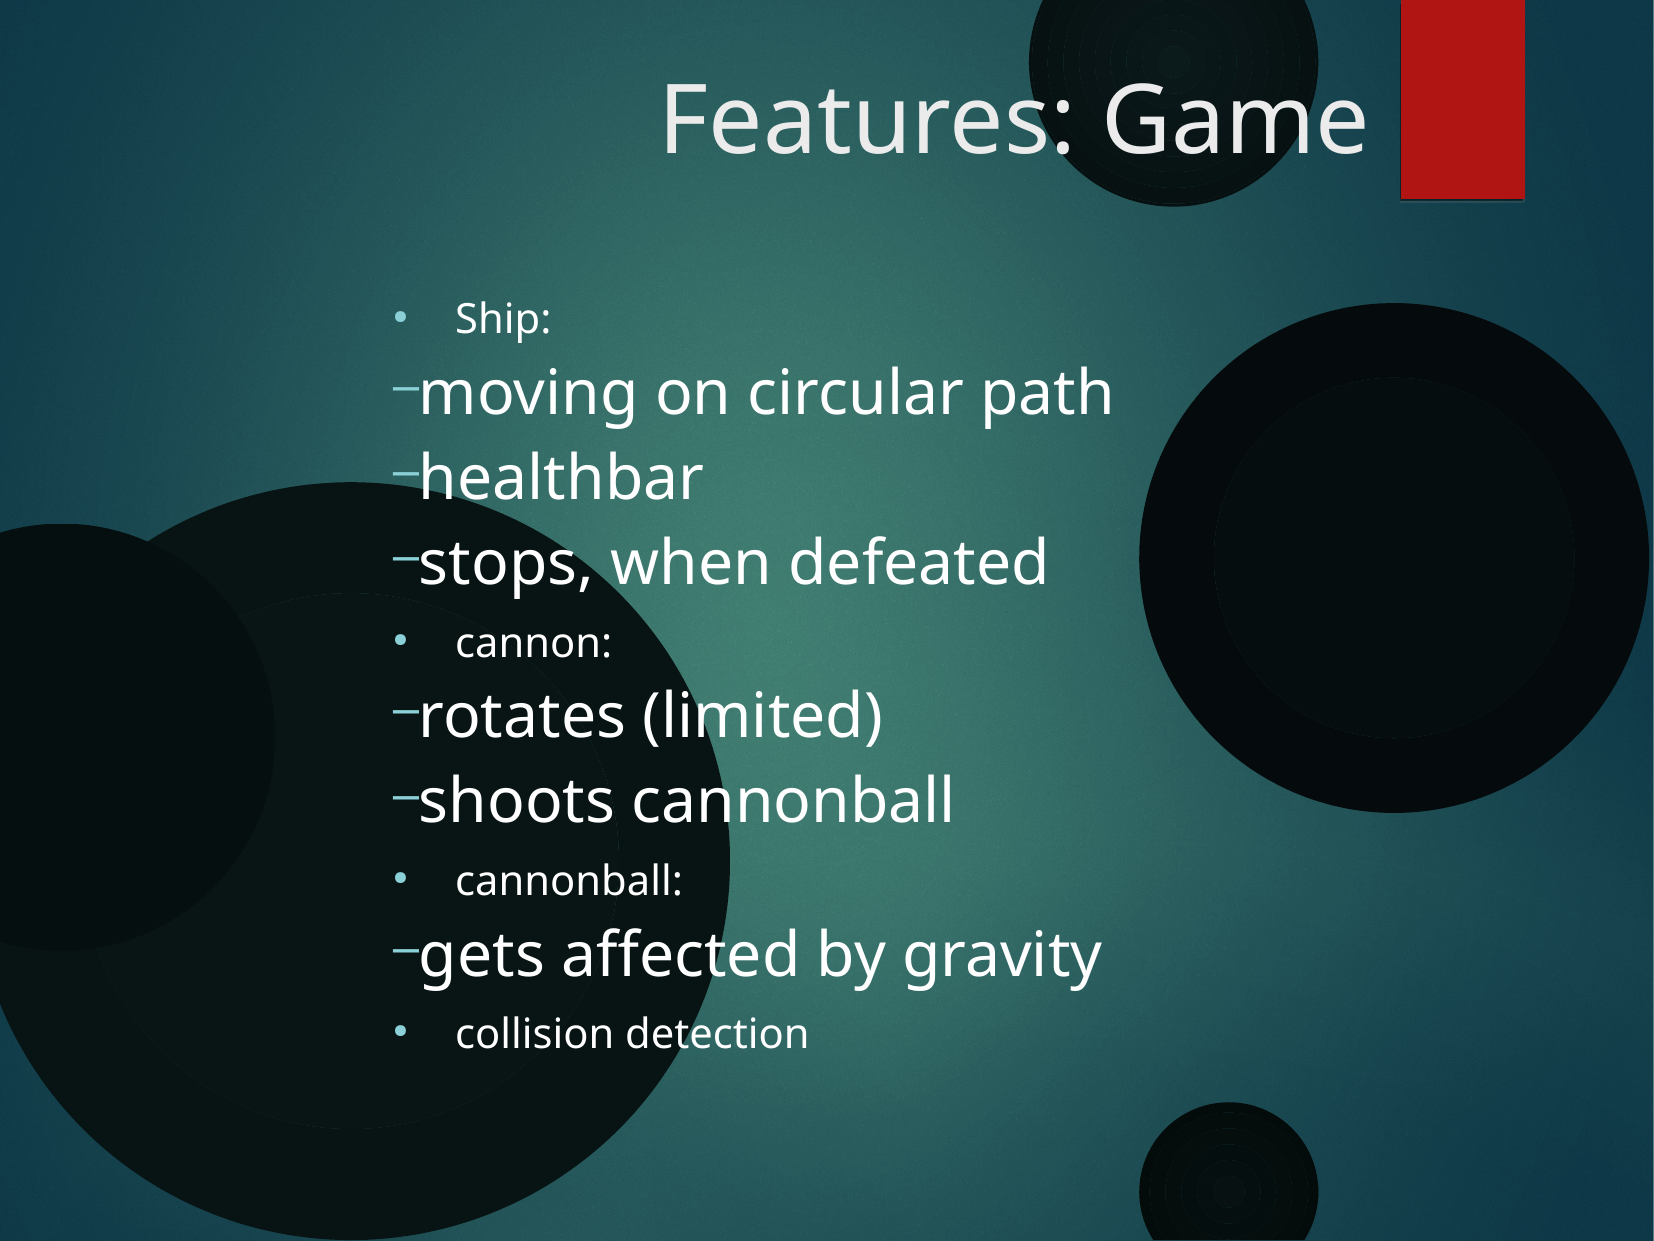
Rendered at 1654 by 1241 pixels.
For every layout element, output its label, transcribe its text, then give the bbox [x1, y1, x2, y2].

title Features: Game [643, 49, 1654, 257]
list Ship: moving on circular path healthbar stops, when defeated cannon: rotates (limited) shoots cannonball cannonball: gets affected by gravity collision detection [378, 290, 1654, 1138]
